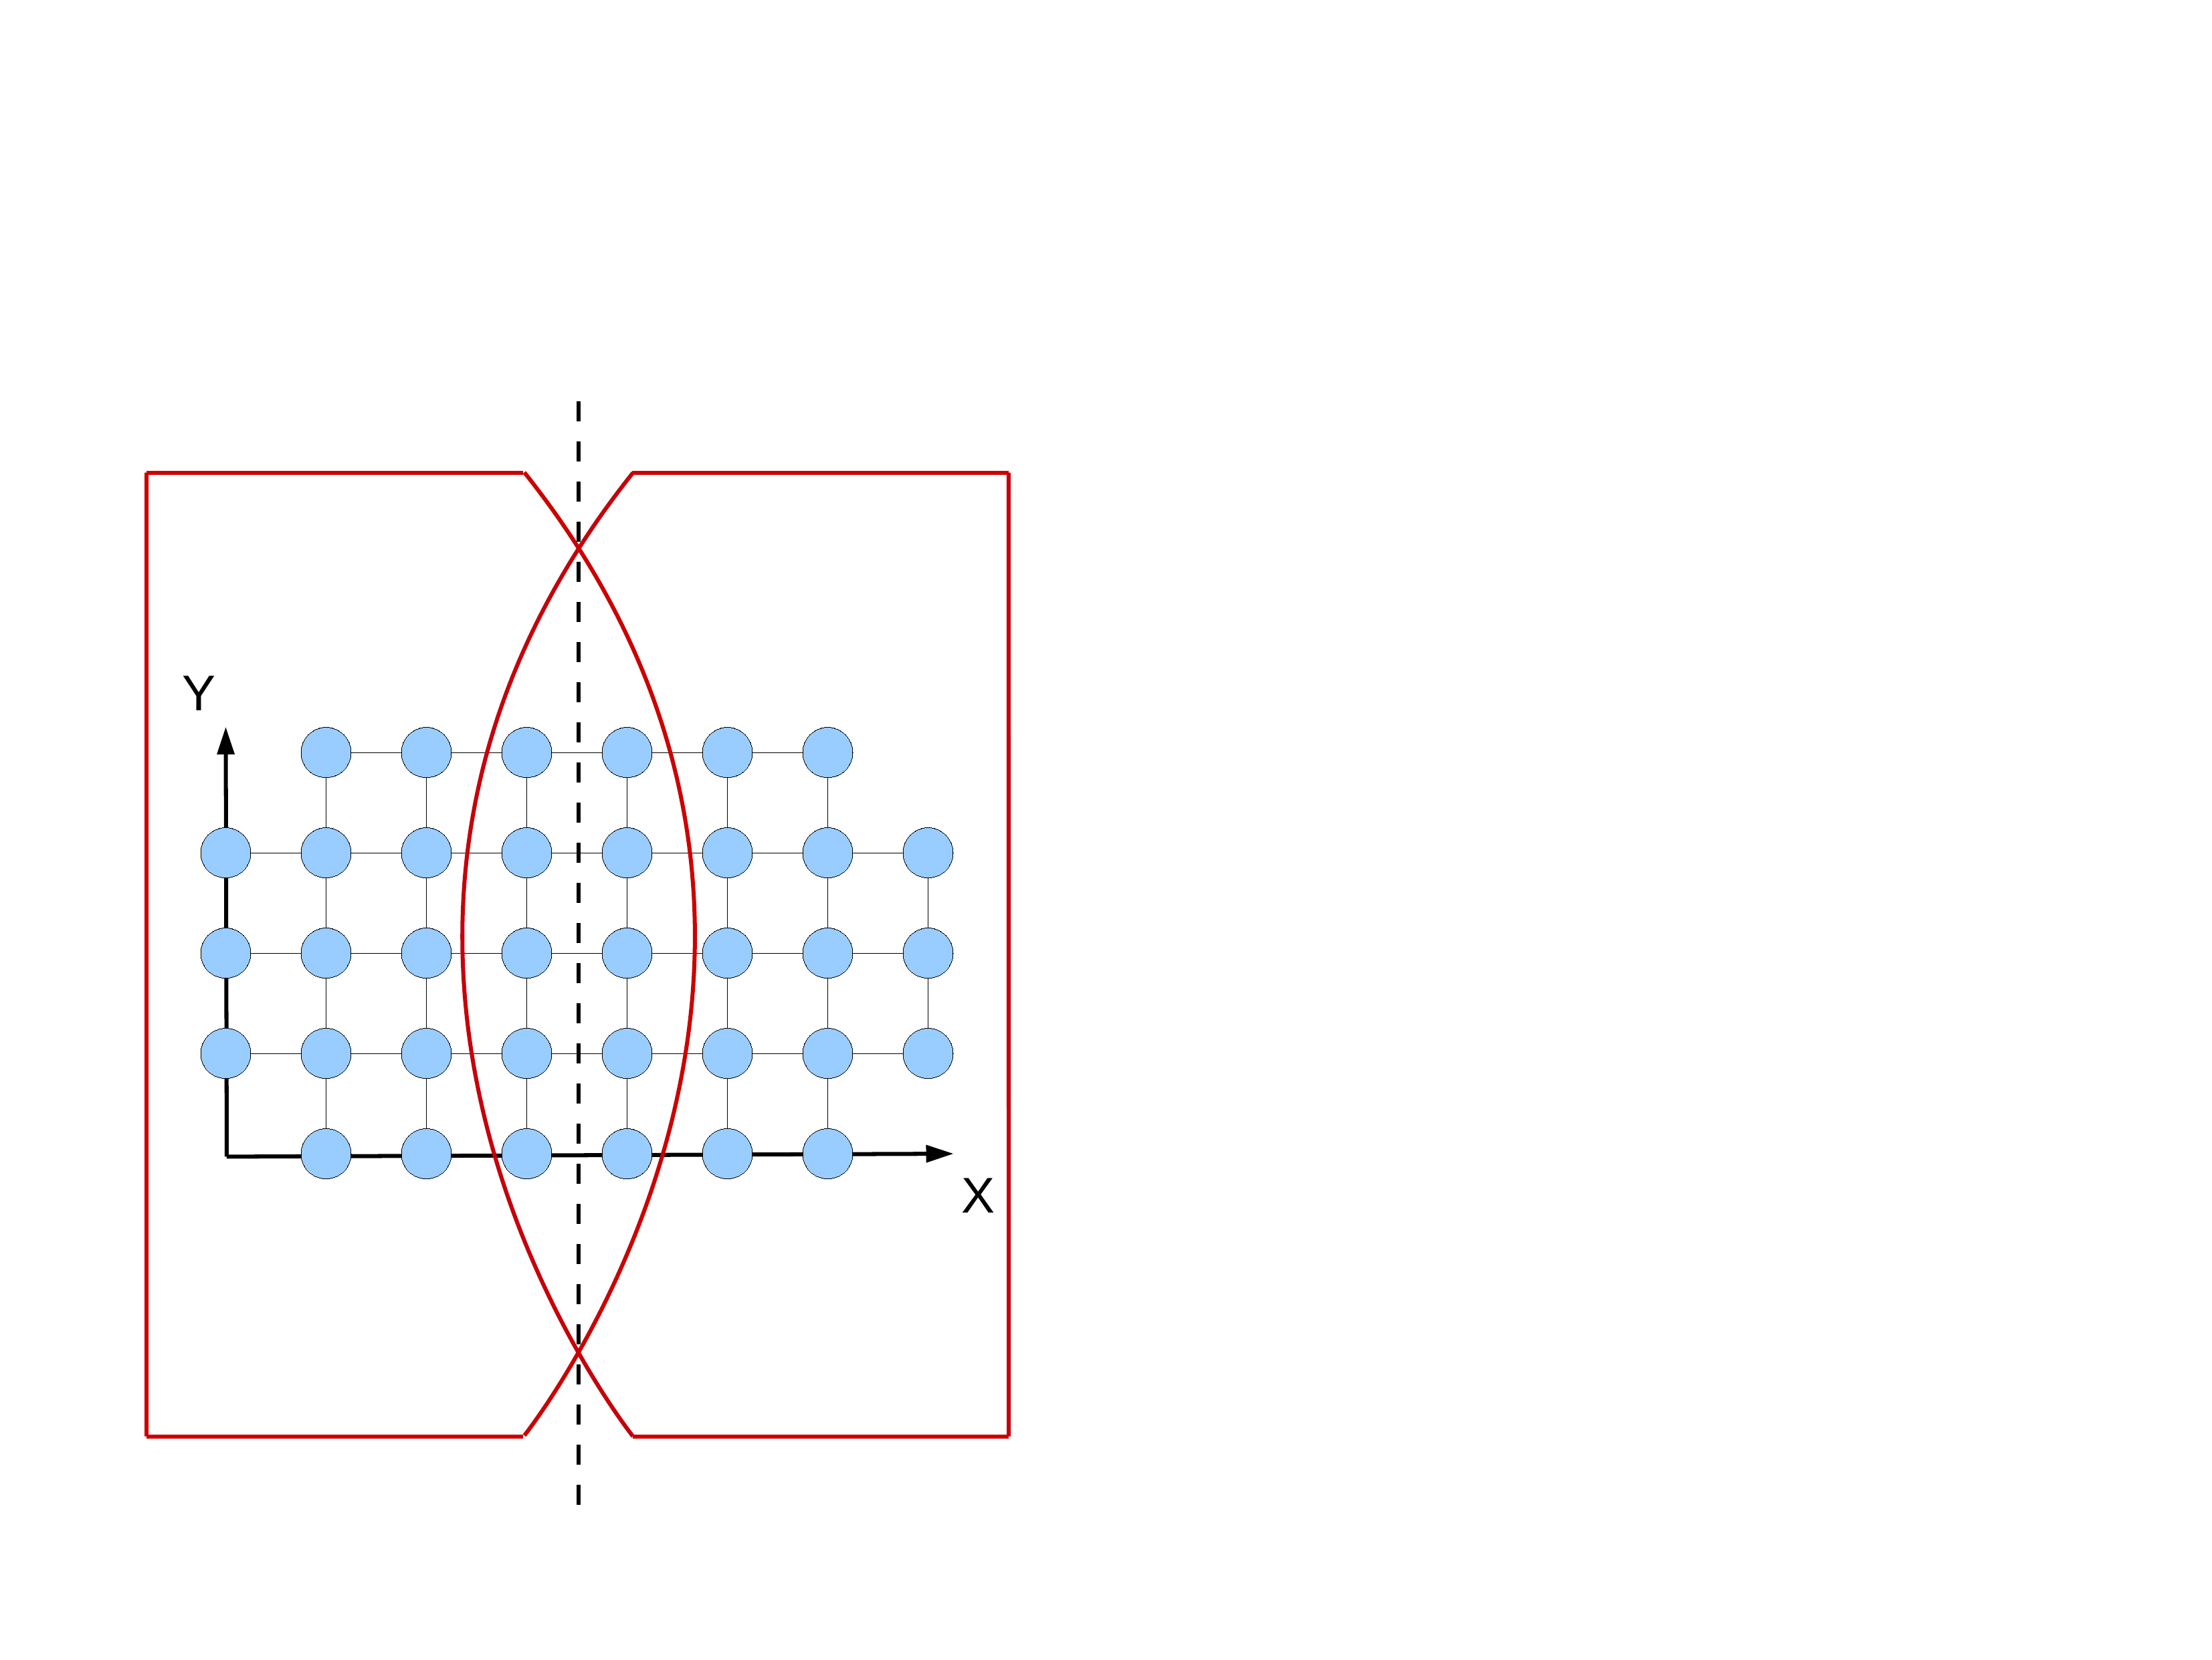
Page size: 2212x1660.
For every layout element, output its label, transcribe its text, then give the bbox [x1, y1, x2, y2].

text_box [502, 928, 552, 978]
text_box Y [172, 659, 226, 726]
text_box [502, 1128, 552, 1179]
text_box [502, 1028, 552, 1079]
text_box [903, 1028, 954, 1079]
text_box [803, 1128, 853, 1179]
text_box [201, 1028, 252, 1079]
text_box [803, 1028, 853, 1079]
text_box [602, 928, 653, 978]
text_box [401, 827, 452, 878]
text_box X [951, 1162, 1005, 1229]
text_box [301, 727, 352, 778]
text_box [803, 928, 853, 978]
text_box [301, 827, 352, 878]
text_box [502, 827, 552, 878]
text_box [702, 1128, 753, 1179]
text_box [903, 928, 954, 978]
text_box [201, 827, 252, 878]
text_box [401, 928, 452, 978]
text_box [702, 827, 753, 878]
text_box [702, 1028, 753, 1079]
text_box [803, 827, 853, 878]
text_box [502, 727, 552, 778]
text_box [903, 827, 954, 878]
text_box [602, 827, 653, 878]
text_box [301, 1128, 352, 1179]
text_box [602, 727, 653, 778]
text_box [401, 727, 452, 778]
text_box [702, 928, 753, 978]
text_box [803, 727, 853, 778]
text_box [301, 1028, 352, 1079]
text_box [401, 1128, 452, 1179]
text_box [301, 928, 352, 978]
text_box [702, 727, 753, 778]
text_box [401, 1028, 452, 1079]
text_box [201, 928, 252, 978]
text_box [602, 1128, 653, 1179]
text_box [602, 1028, 653, 1079]
